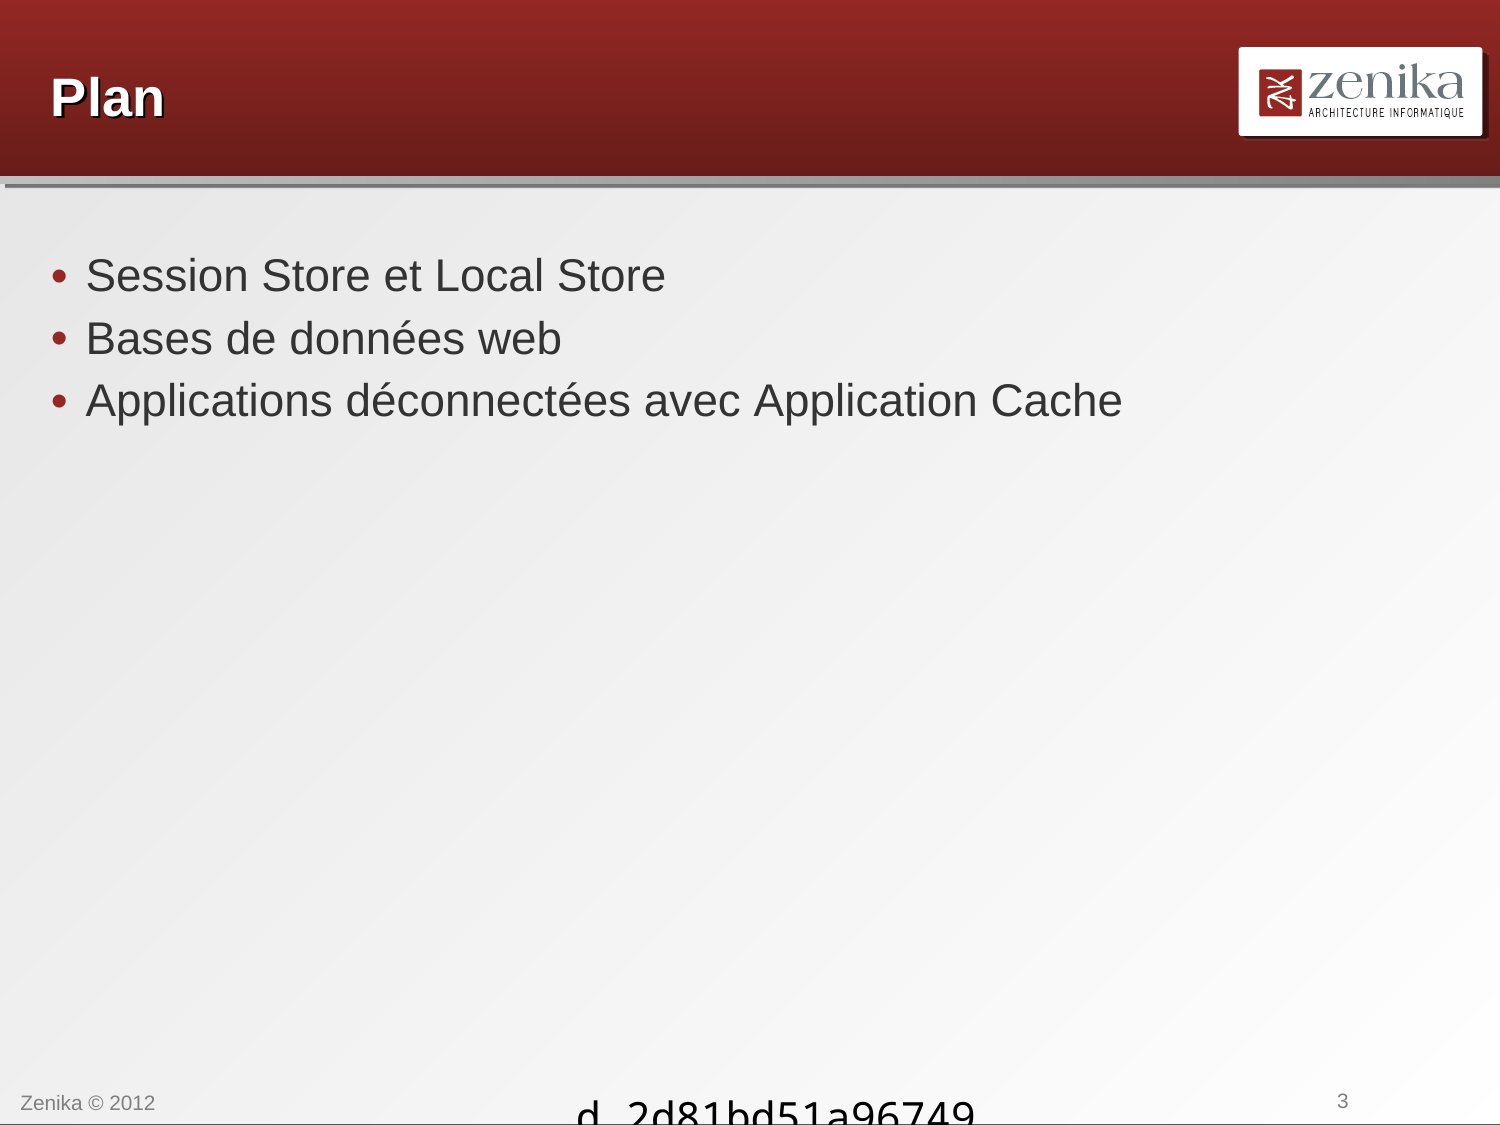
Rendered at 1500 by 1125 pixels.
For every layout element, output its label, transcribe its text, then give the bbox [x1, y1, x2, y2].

title Plan [50, 15, 1206, 180]
list Session Store et Local Store Bases de données web Applications déconnectées avec Application Cache [50, 249, 1435, 1079]
picture [1257, 58, 1464, 125]
